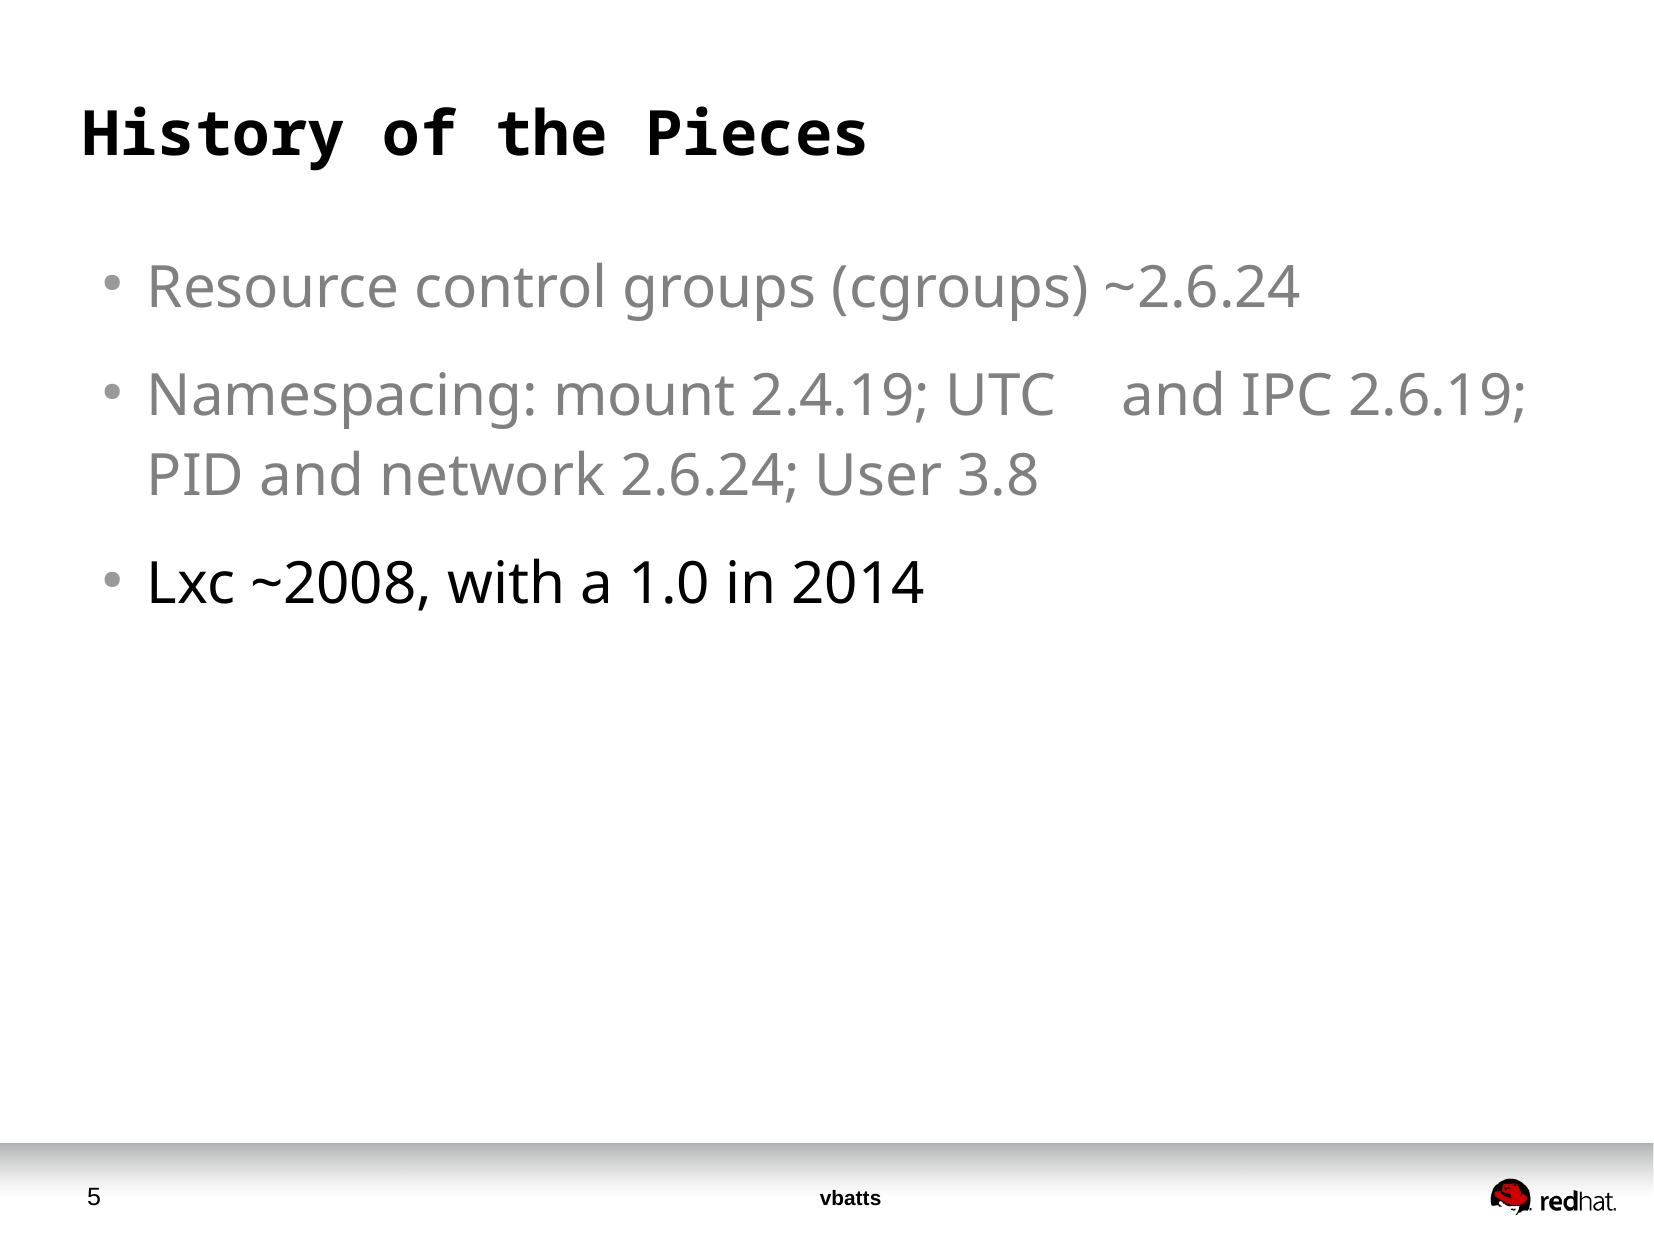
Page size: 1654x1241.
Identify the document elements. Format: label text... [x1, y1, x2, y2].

title History of the Pieces [82, 37, 1571, 226]
picture [0, 1143, 1654, 1241]
list Resource control groups (cgroups) ~2.6.24 Namespacing: mount 2.4.19; UTC and IPC 2.6.19; PID and network 2.6.24; User 3.8 Lxc ~2008, with a 1.0 in 2014 [86, 244, 1576, 1039]
